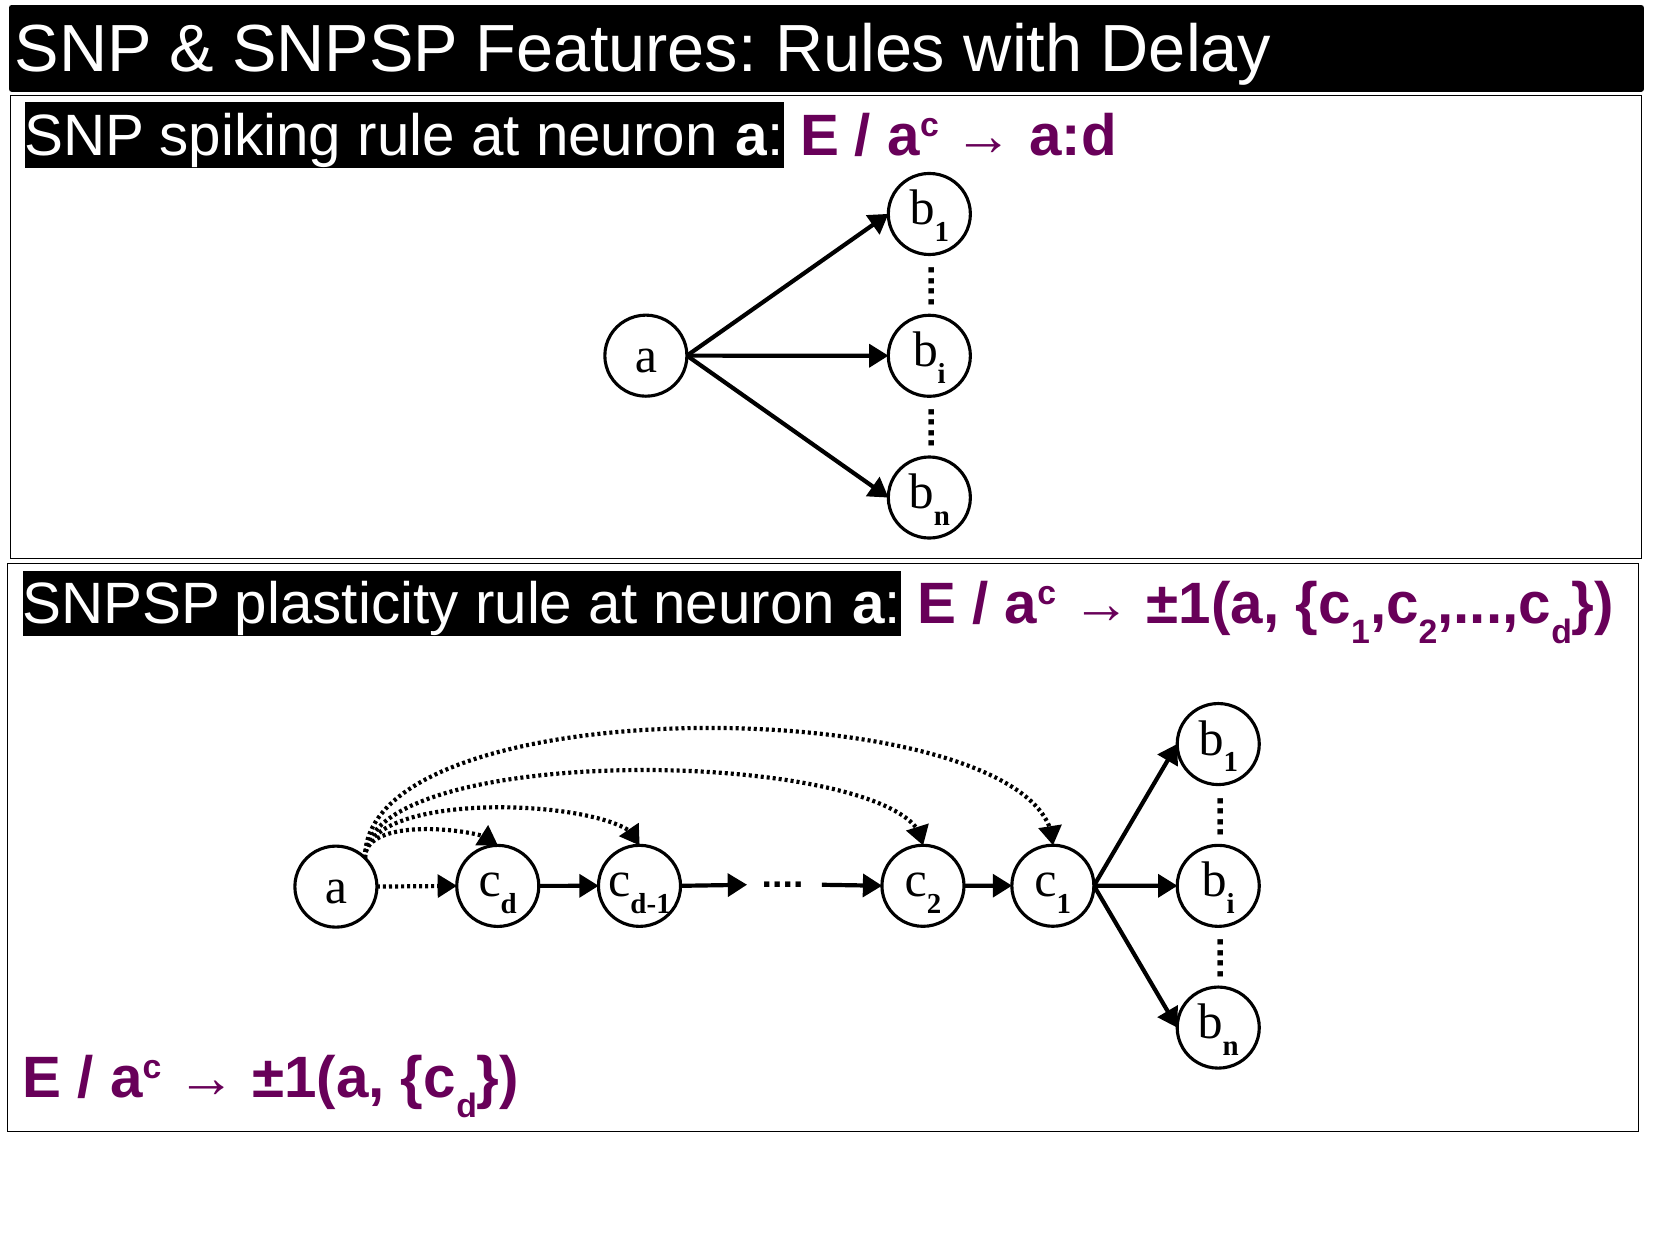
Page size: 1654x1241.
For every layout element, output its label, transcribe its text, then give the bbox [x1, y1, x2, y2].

text_box .... [892, 247, 992, 323]
text_box cd-1 [598, 845, 681, 927]
text_box bi [888, 323, 971, 388]
text_box c2 [881, 845, 964, 927]
title SNP & SNPSP Features: Rules with Delay [11, 7, 1642, 89]
text_box SNP spiking rule at neuron a: E / ac → a:d [10, 95, 1642, 559]
text_box a [604, 315, 687, 397]
text_box a [294, 846, 377, 928]
text_box cd [456, 845, 539, 927]
text_box .... [1181, 918, 1281, 994]
text_box bi [1177, 853, 1260, 918]
text_box .... [746, 845, 822, 924]
text_box b1 [888, 173, 971, 247]
text_box c1 [1011, 845, 1094, 927]
text_box .... [1181, 777, 1281, 853]
text_box bn [1177, 994, 1260, 1069]
text_box bn [888, 464, 971, 539]
text_box .... [892, 388, 992, 464]
text_box b1 [1177, 703, 1260, 777]
text_box SNPSP plasticity rule at neuron a: E / ac → ±1(a, {c1,c2,...,cd}) E / ac → ±1(a, {cd}) [7, 563, 1639, 1132]
